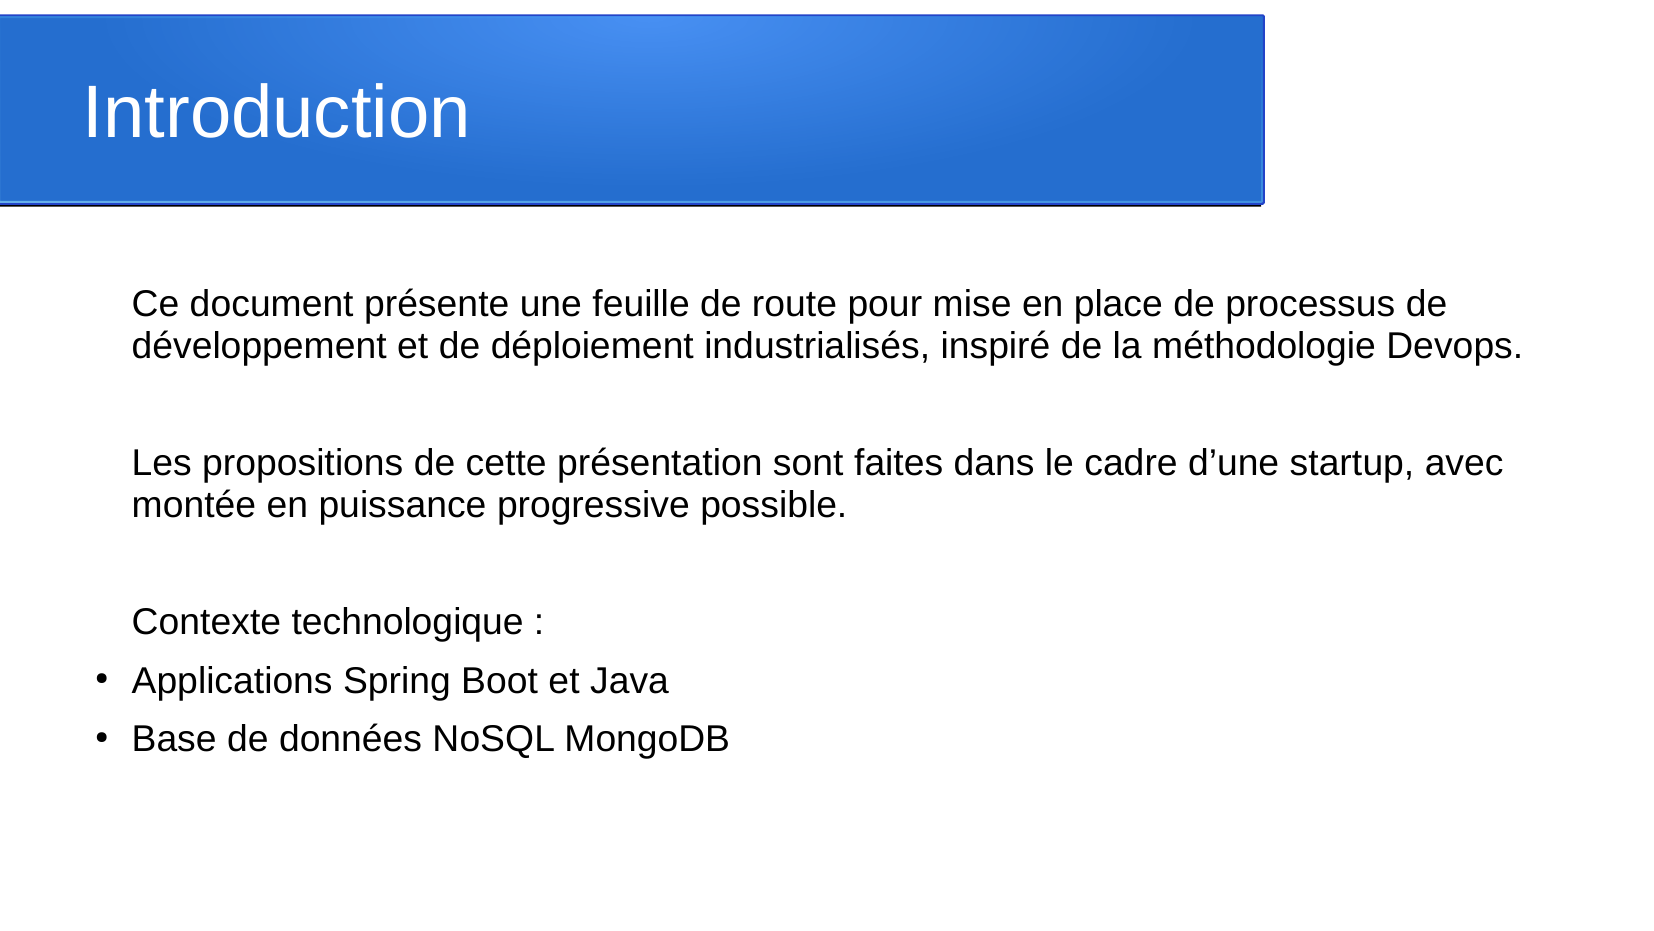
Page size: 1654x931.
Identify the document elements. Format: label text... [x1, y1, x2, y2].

list Ce document présente une feuille de route pour mise en place de processus de développement et de déploiement industrialisés, inspiré de la méthodologie Devops. Les propositions de cette présentation sont faites dans le cadre d’une startup, avec montée en puissance progressive possible. Contexte technologique : Applications Spring Boot et Java Base de données NoSQL MongoDB [82, 224, 1571, 764]
title Introduction [82, 35, 1235, 189]
